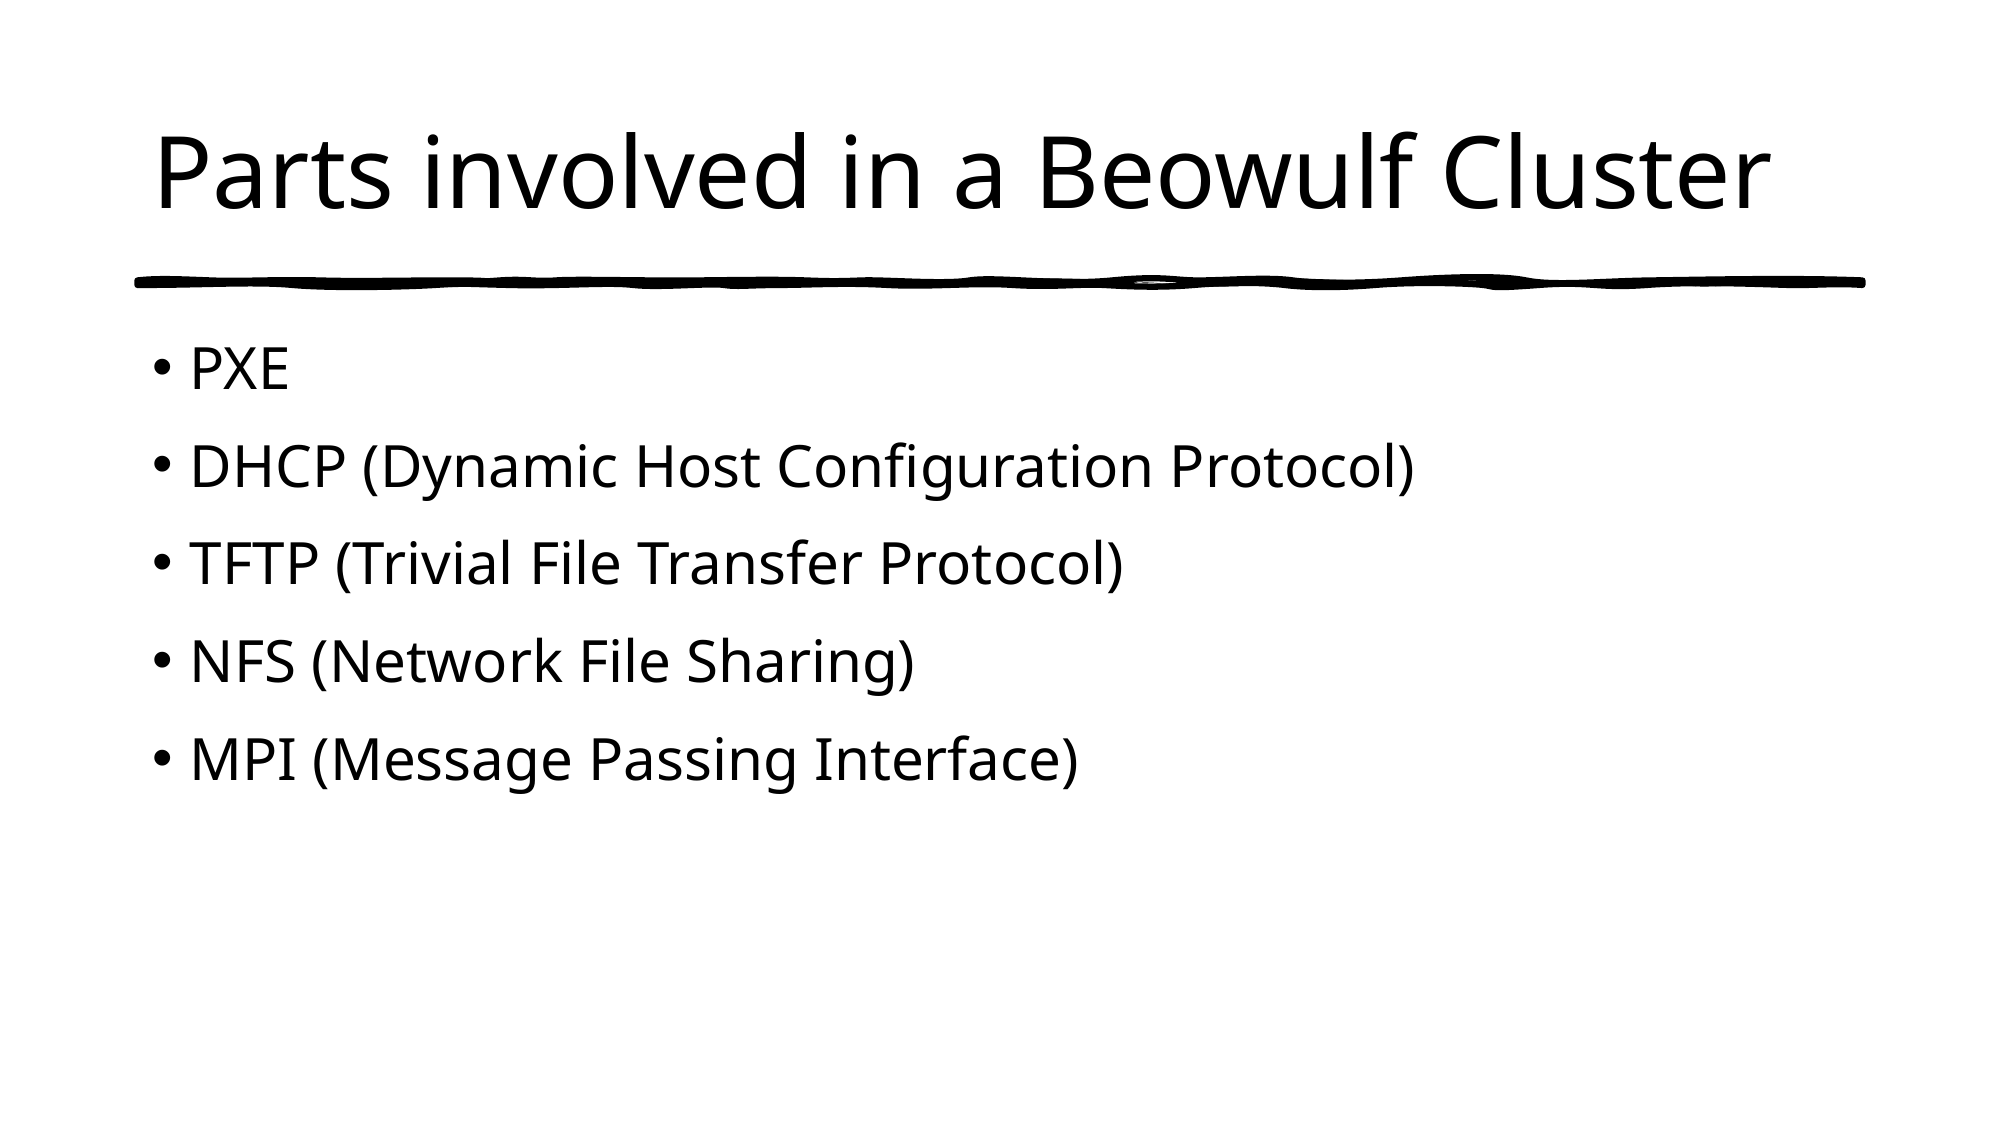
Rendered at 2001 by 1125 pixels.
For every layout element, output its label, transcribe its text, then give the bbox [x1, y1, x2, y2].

list PXE DHCP (Dynamic Host Configuration Protocol) TFTP (Trivial File Transfer Protocol) NFS (Network File Sharing) MPI (Message Passing Interface) [137, 316, 1863, 1014]
title Parts involved in a Beowulf Cluster [137, 59, 1863, 278]
